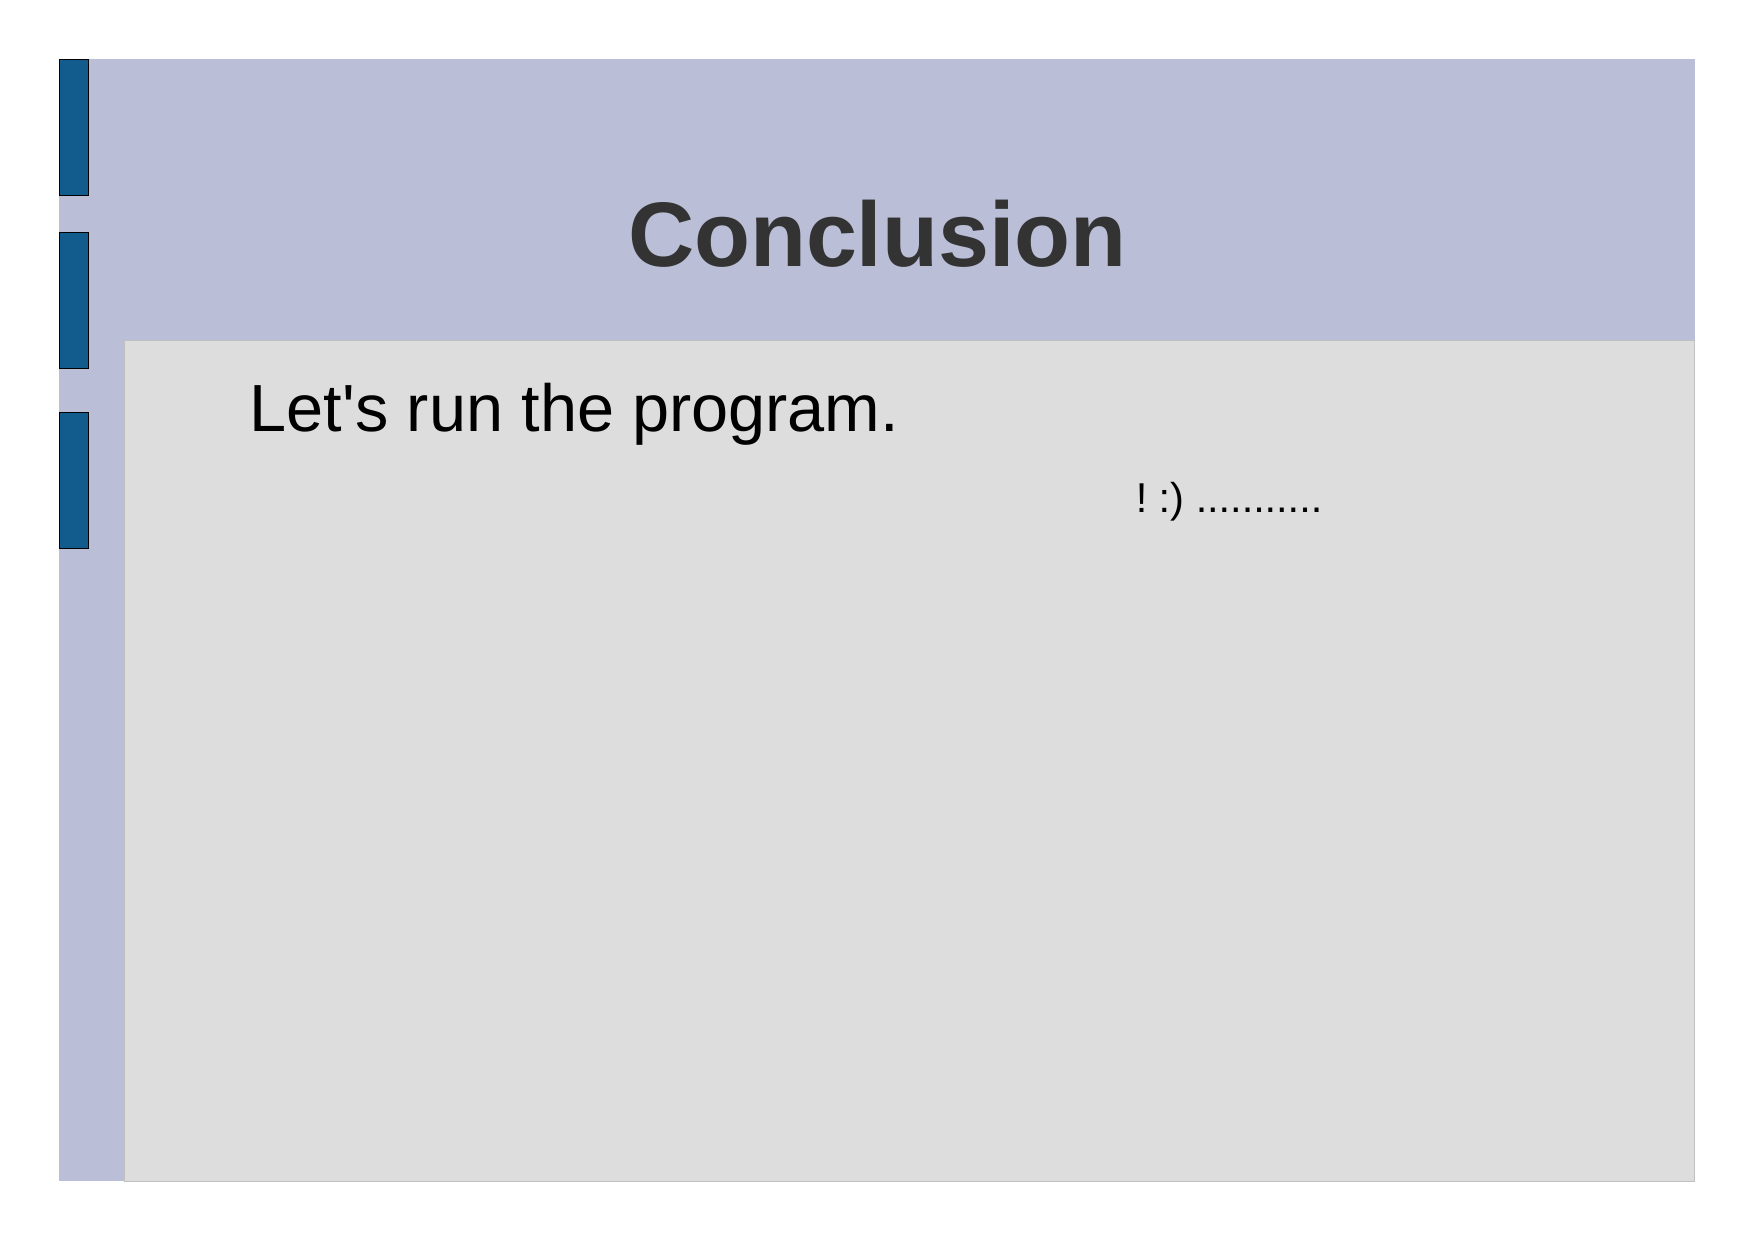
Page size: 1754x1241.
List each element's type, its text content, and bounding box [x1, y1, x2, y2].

title Conclusion [179, 141, 1577, 329]
list Let's run the program. ! :) ........... [179, 370, 1577, 1078]
